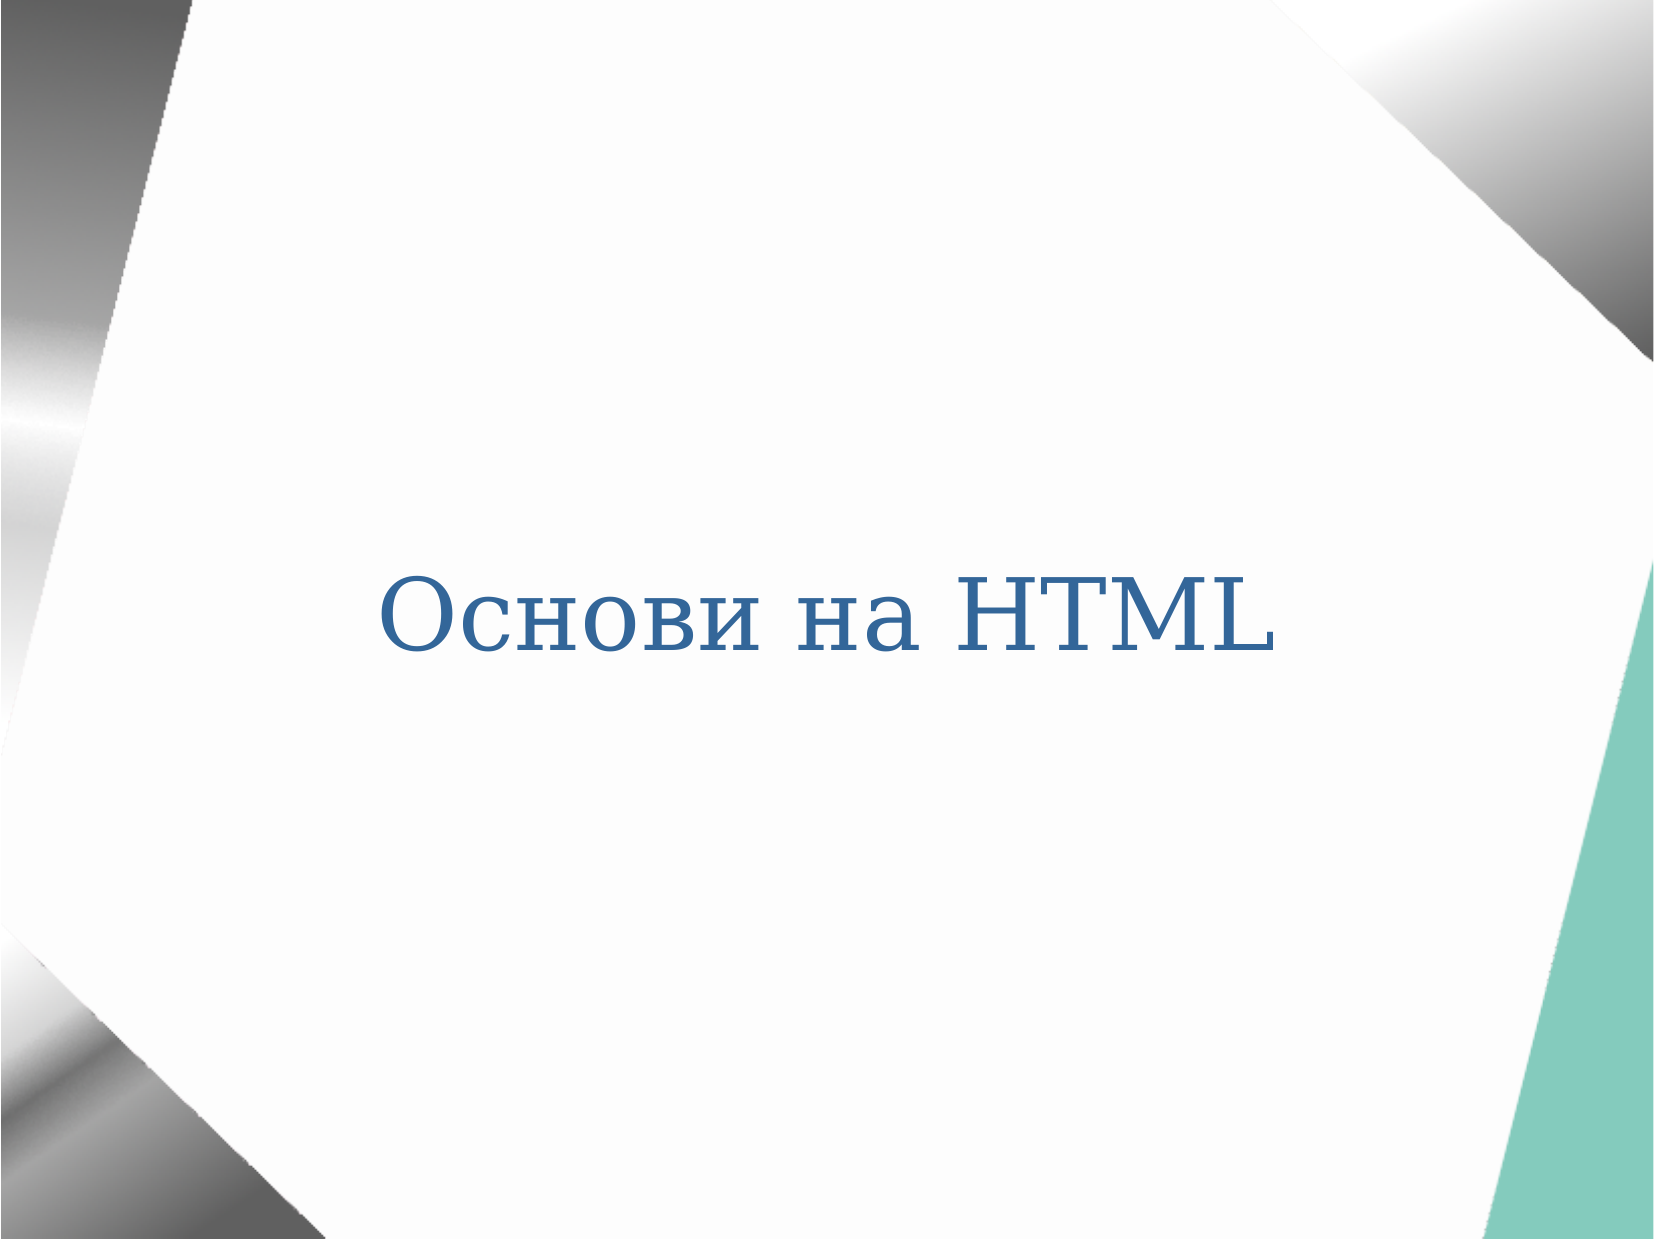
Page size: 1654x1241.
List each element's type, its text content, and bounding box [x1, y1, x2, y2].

picture [1, 0, 1654, 1239]
text_box Основи на HTML [272, 550, 1382, 690]
